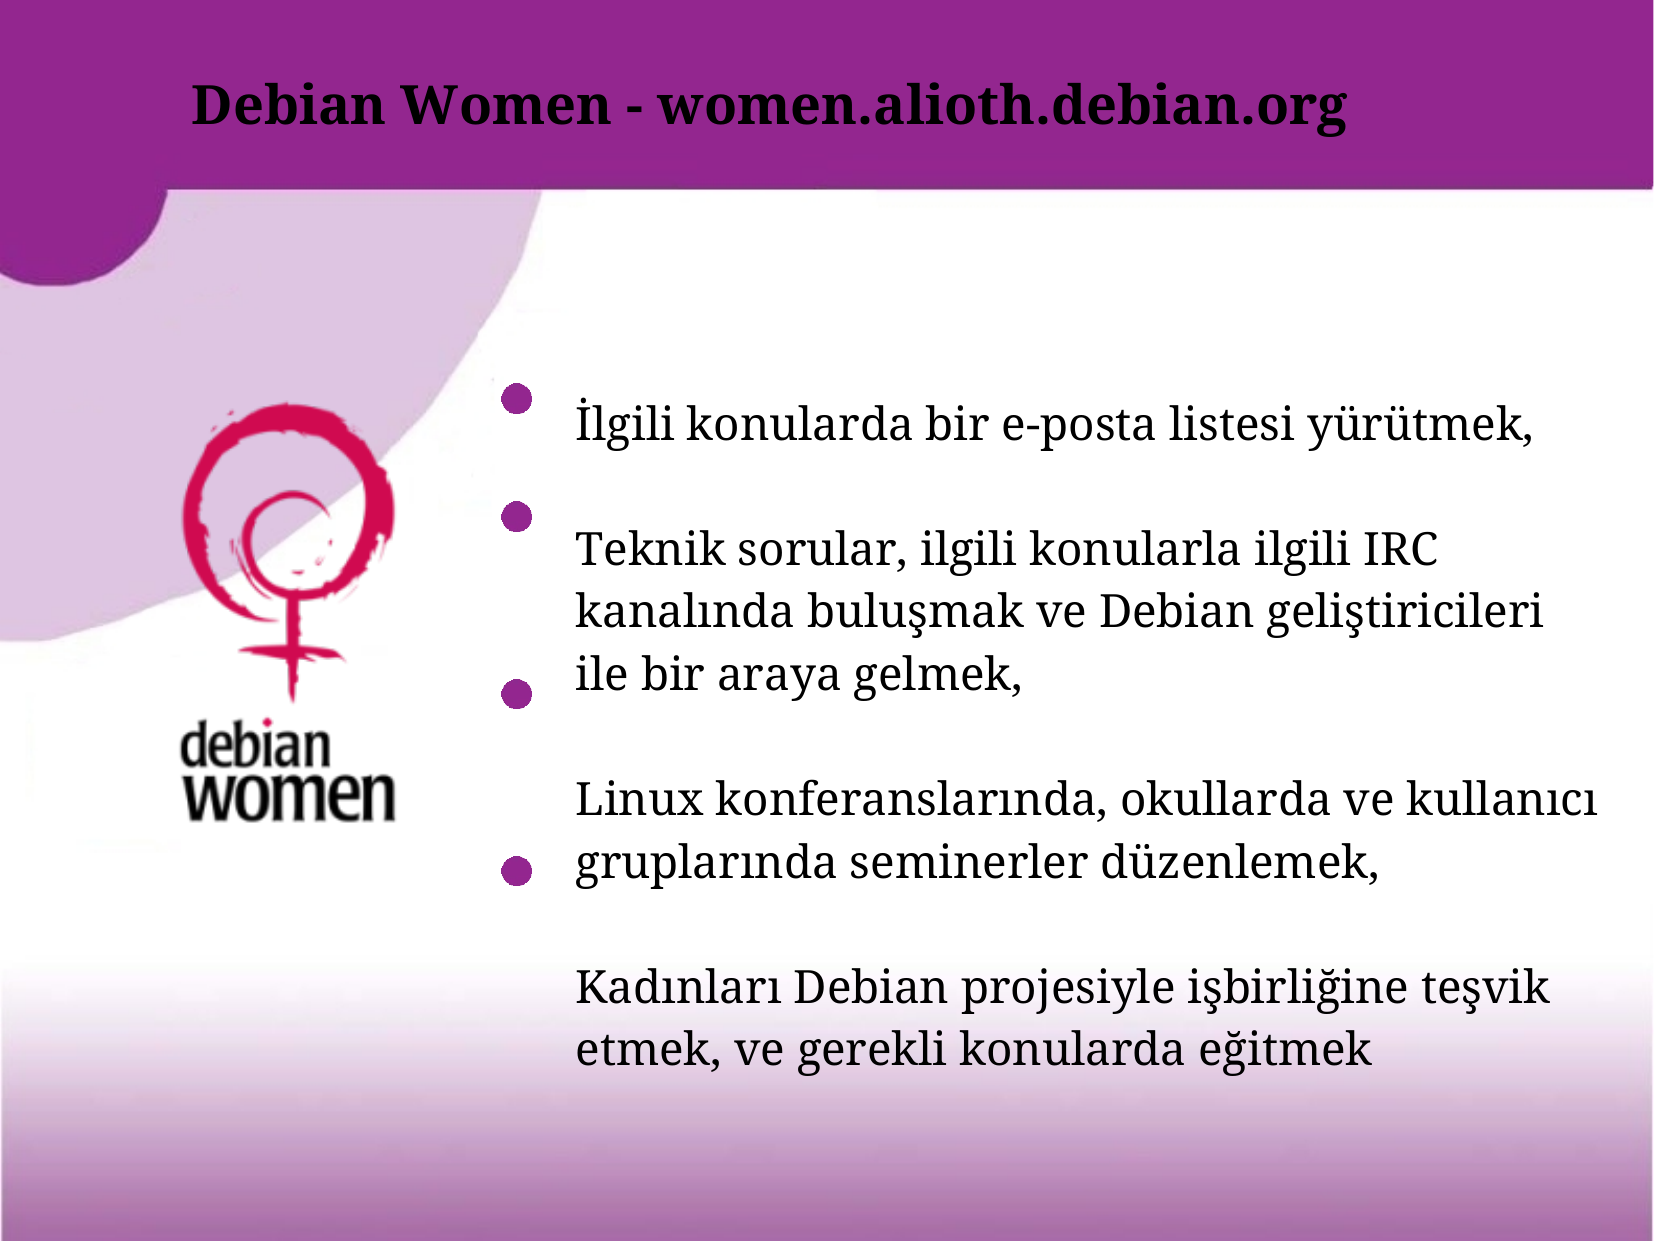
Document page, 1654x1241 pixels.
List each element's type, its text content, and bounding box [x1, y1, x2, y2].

text_box İlgili konularda bir e-posta listesi yürütmek, Teknik sorular, ilgili konularla ilgili IRC kanalında buluşmak ve Debian geliştiricileri ile bir araya gelmek, Linux konferanslarında, okullarda ve kullanıcı gruplarında seminerler düzenlemek, Kadınları Debian projesiyle işbirliğine teşvik etmek, ve gerekli konularda eğitmek [561, 383, 1625, 1038]
picture [0, 0, 1654, 1241]
text_box Debian Women - women.alioth.debian.org [177, 59, 1595, 137]
